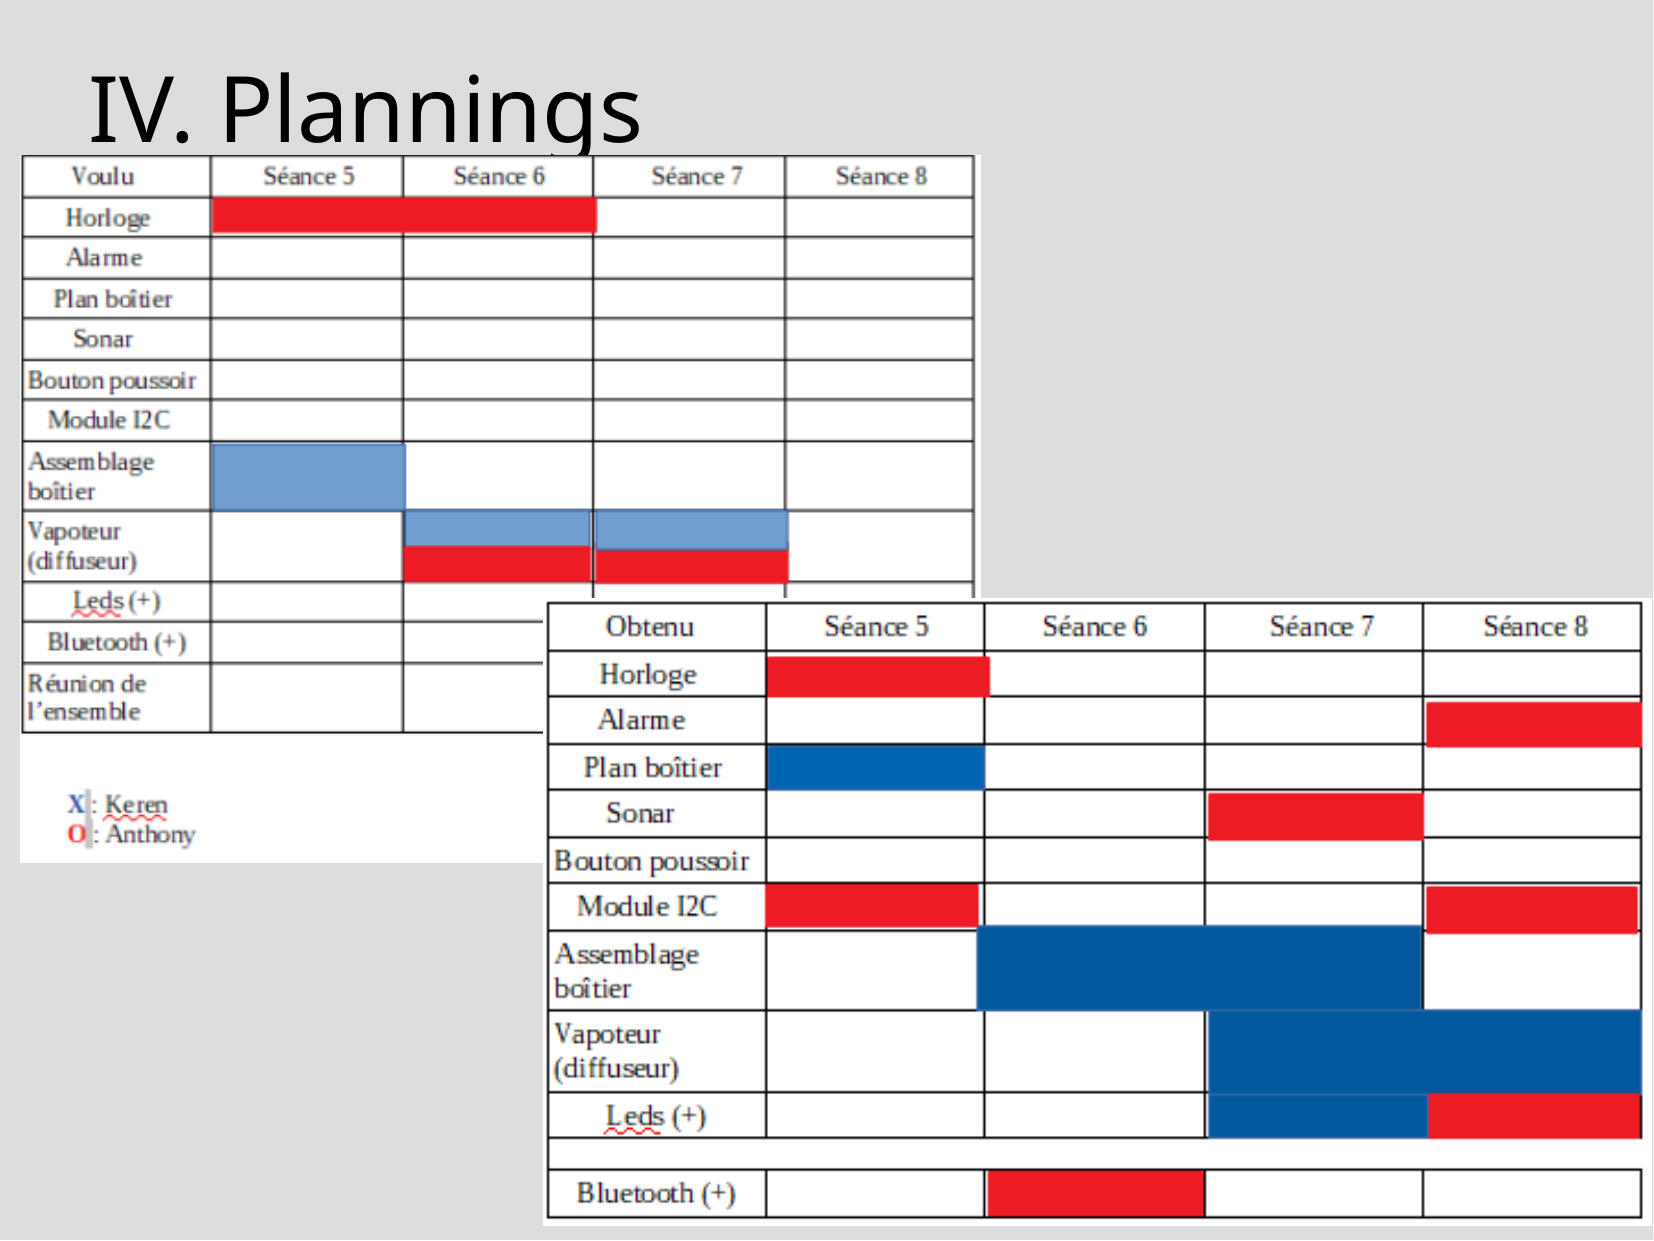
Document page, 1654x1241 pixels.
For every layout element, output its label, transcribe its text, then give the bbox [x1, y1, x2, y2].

title IV. Plannings [82, 49, 650, 155]
picture [20, 155, 1652, 1226]
